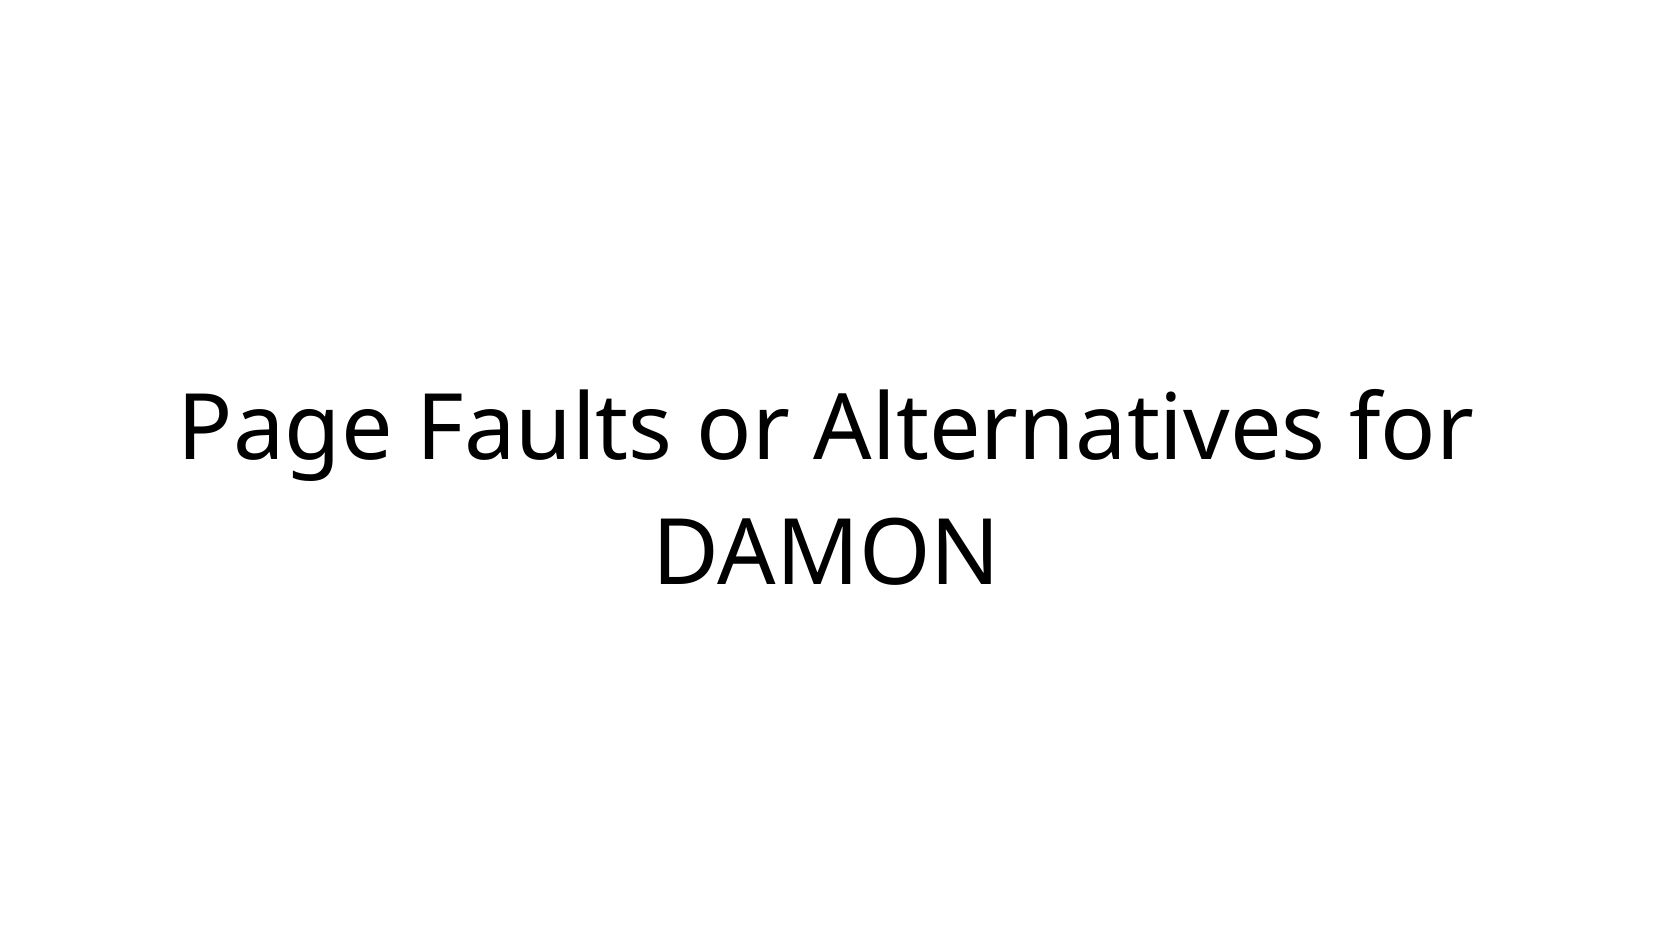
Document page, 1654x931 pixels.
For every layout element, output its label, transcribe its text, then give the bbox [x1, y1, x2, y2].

title Page Faults or Alternatives for DAMON [82, 379, 1571, 594]
